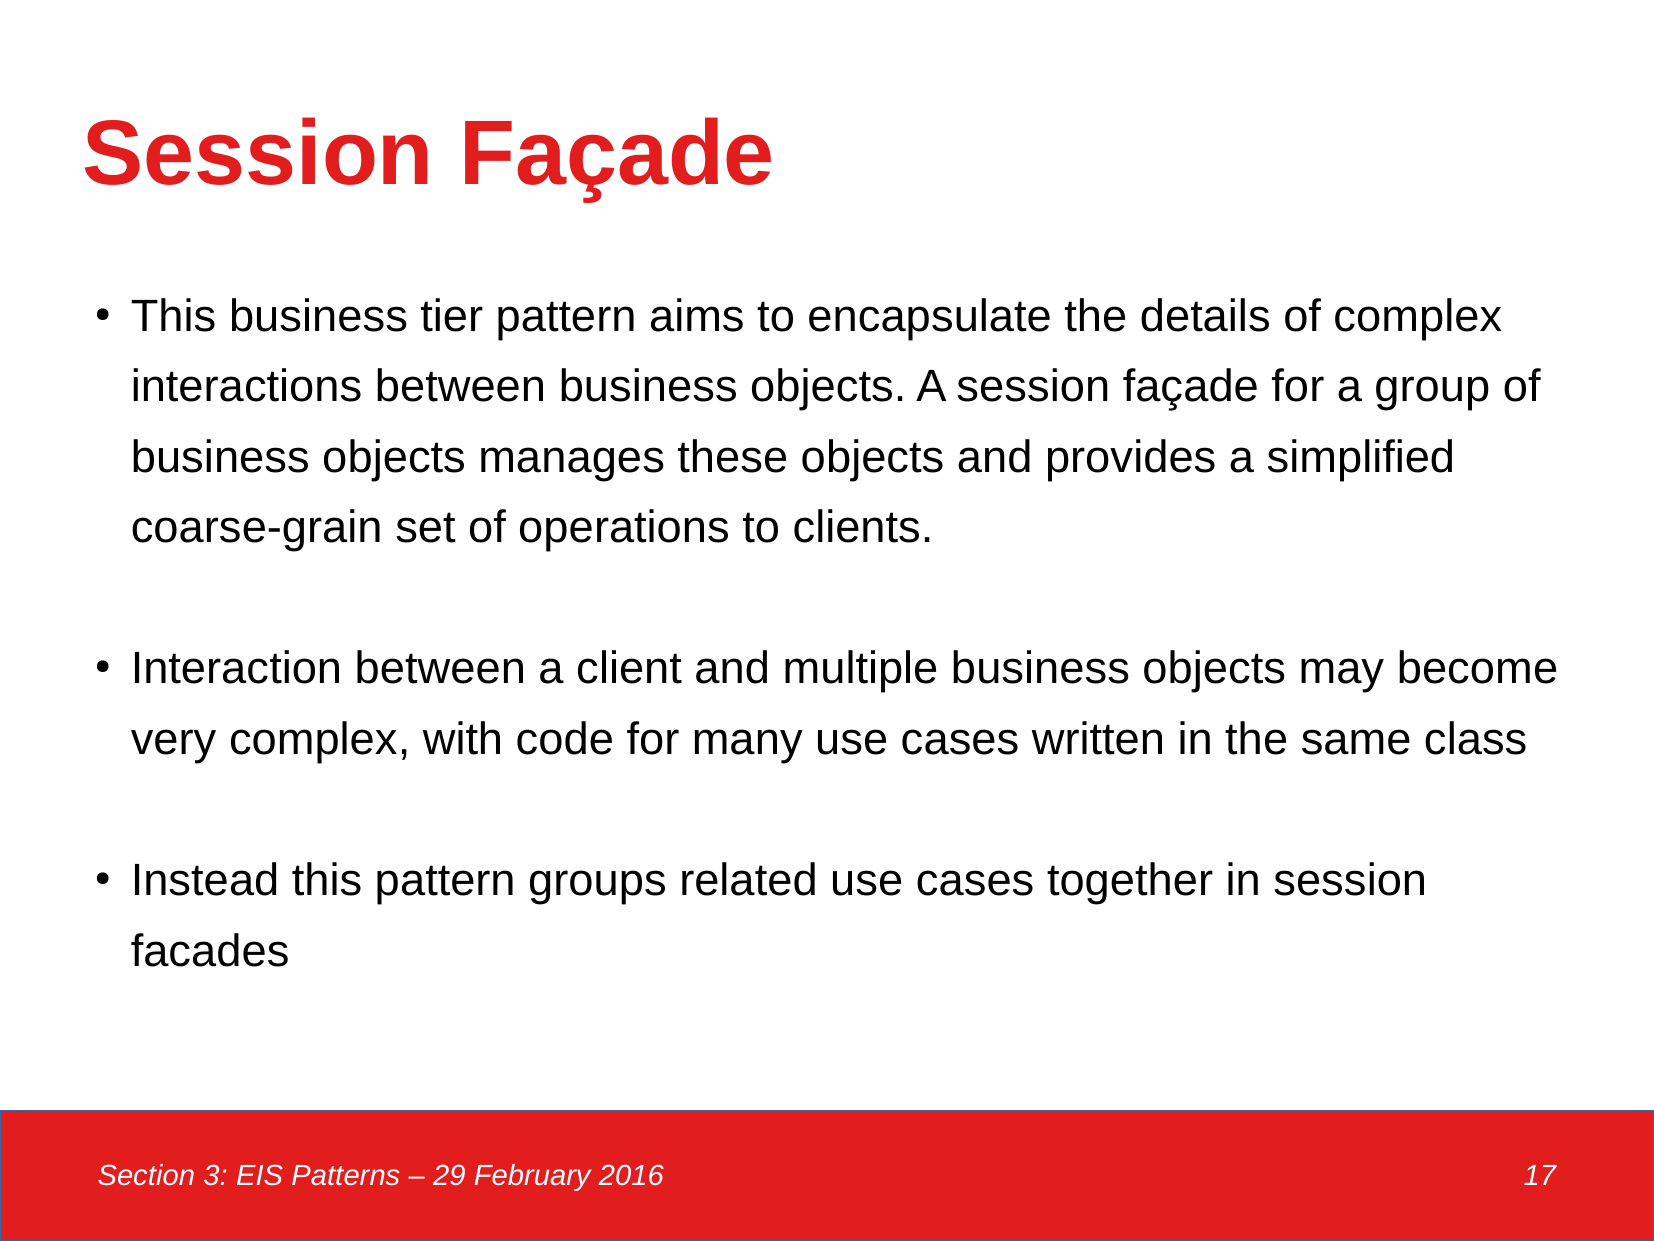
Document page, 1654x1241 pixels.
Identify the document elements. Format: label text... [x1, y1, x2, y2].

list This business tier pattern aims to encapsulate the details of complex interactions between business objects. A session façade for a group of business objects manages these objects and provides a simplified coarse-grain set of operations to clients. Interaction between a client and multiple business objects may become very complex, with code for many use cases written in the same class Instead this pattern groups related use cases together in session facades [82, 290, 1571, 1010]
title Session Façade [82, 49, 1571, 257]
